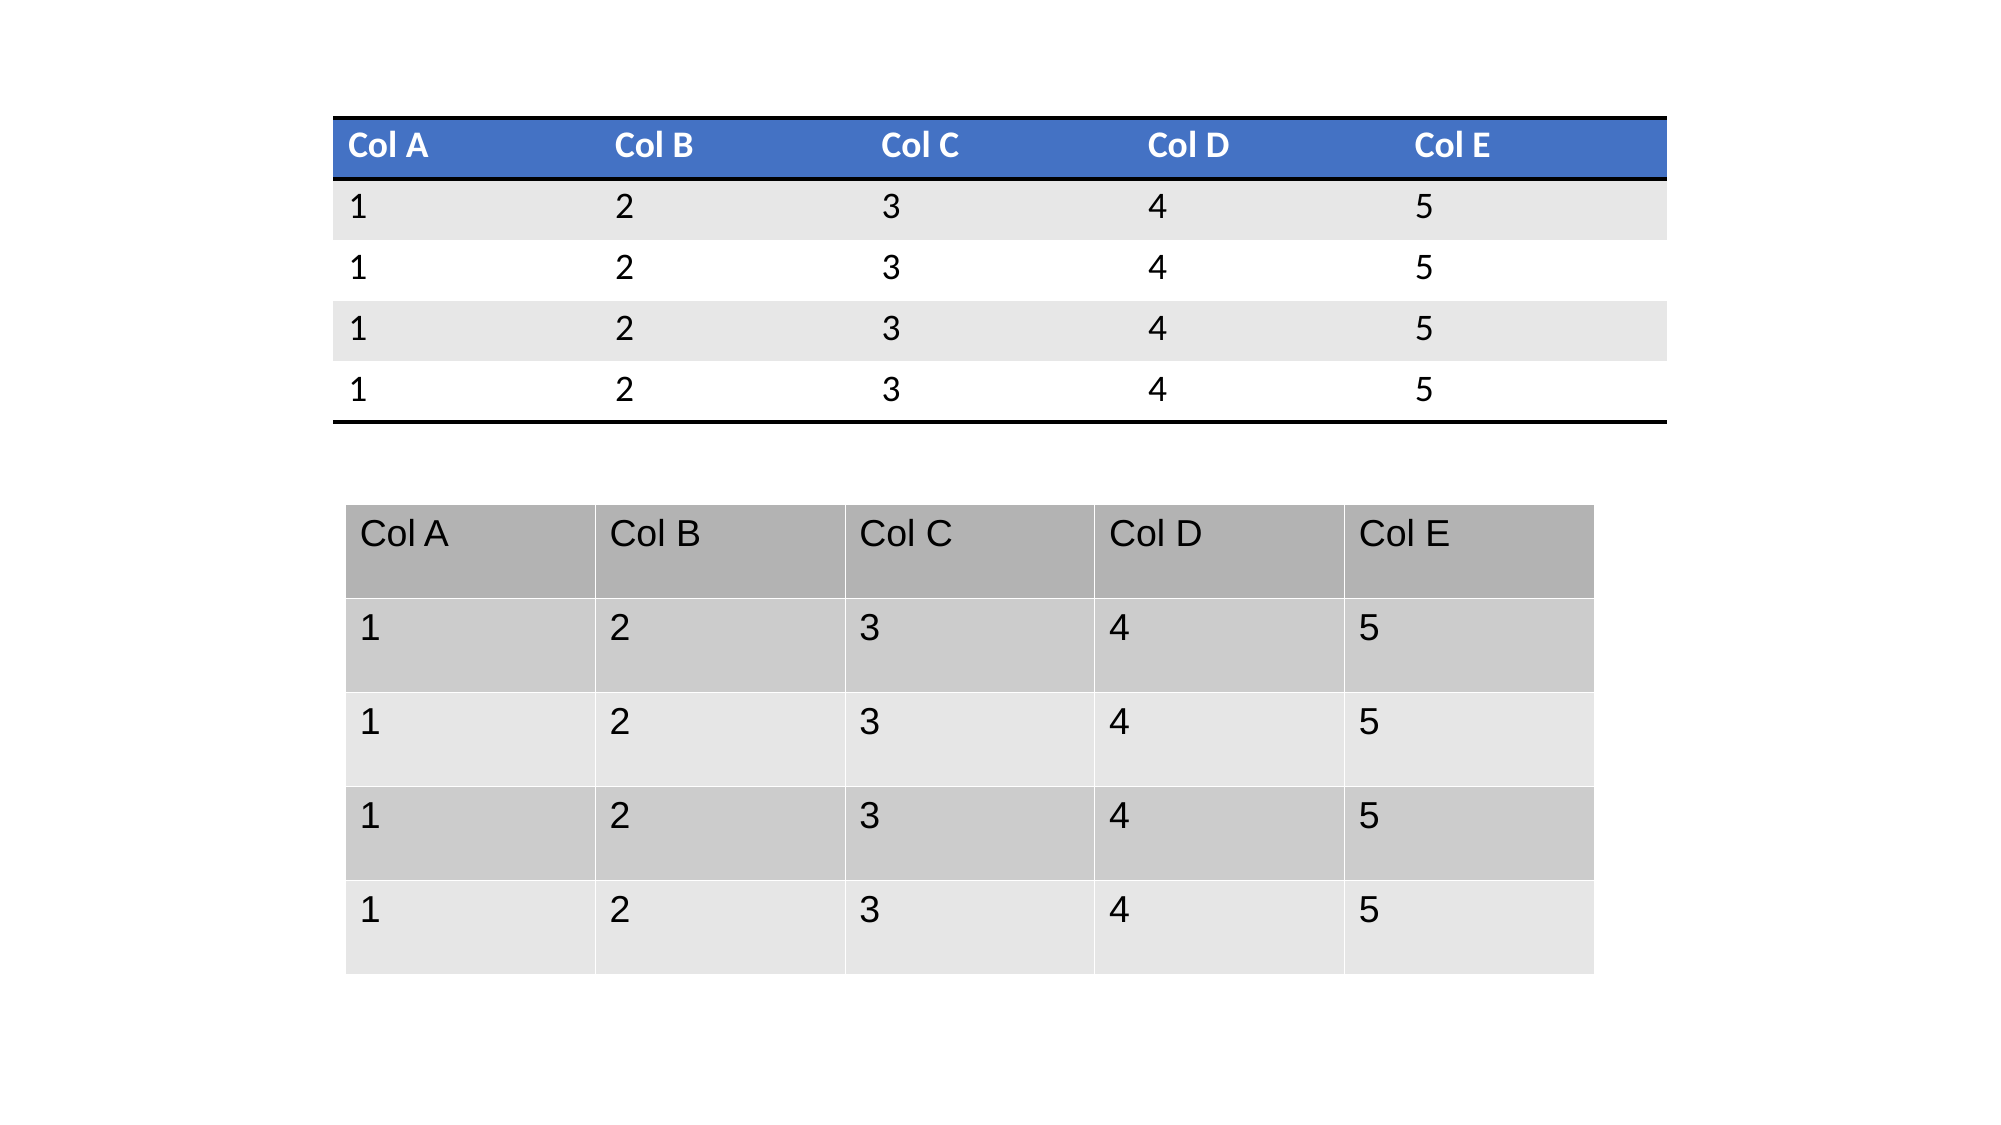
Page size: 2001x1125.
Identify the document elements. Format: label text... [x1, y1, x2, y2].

table_cell 2 [596, 787, 845, 880]
table_cell 5 [1400, 301, 1667, 361]
table_header Col A [346, 505, 595, 598]
table_cell 4 [1133, 240, 1400, 301]
table_cell 5 [1400, 361, 1667, 420]
table_cell 4 [1133, 181, 1400, 240]
table_cell 5 [1345, 787, 1594, 880]
table_cell 4 [1095, 599, 1344, 692]
table_cell 2 [600, 301, 867, 361]
table_cell 5 [1345, 881, 1594, 974]
table_cell 1 [333, 181, 600, 240]
table_header Col C [846, 505, 1094, 598]
table_cell 2 [600, 361, 867, 420]
table_cell 1 [346, 693, 595, 786]
table_cell 5 [1400, 181, 1667, 240]
table_cell 3 [867, 301, 1133, 361]
table_cell 4 [1133, 301, 1400, 361]
table_cell 4 [1095, 881, 1344, 974]
table_header Col D [1133, 120, 1400, 177]
table_header Col E [1400, 120, 1667, 177]
table_cell 4 [1095, 693, 1344, 786]
table_header Col B [596, 505, 845, 598]
table_cell 1 [346, 599, 595, 692]
table_cell 3 [867, 240, 1133, 301]
table_cell 3 [867, 361, 1133, 420]
table_cell 4 [1095, 787, 1344, 880]
table_cell 1 [333, 301, 600, 361]
table_cell 5 [1400, 240, 1667, 301]
table_cell 1 [346, 787, 595, 880]
table_cell 3 [867, 181, 1133, 240]
table_header Col E [1345, 505, 1594, 598]
table_cell 5 [1345, 693, 1594, 786]
table_cell 2 [596, 693, 845, 786]
table_cell 2 [596, 881, 845, 974]
table_cell 2 [596, 599, 845, 692]
table_cell 4 [1133, 361, 1400, 420]
table_cell 3 [846, 693, 1094, 786]
table_cell 1 [333, 361, 600, 420]
table_cell 2 [600, 240, 867, 301]
table_cell 5 [1345, 599, 1594, 692]
table_header Col A [333, 120, 600, 177]
table_header Col B [600, 120, 867, 177]
table_cell 2 [600, 181, 867, 240]
table_cell 1 [333, 240, 600, 301]
table_cell 3 [846, 787, 1094, 880]
table_cell 1 [346, 881, 595, 974]
table_cell 3 [846, 599, 1094, 692]
table_header Col D [1095, 505, 1344, 598]
table_cell 3 [846, 881, 1094, 974]
table_header Col C [867, 120, 1133, 177]
